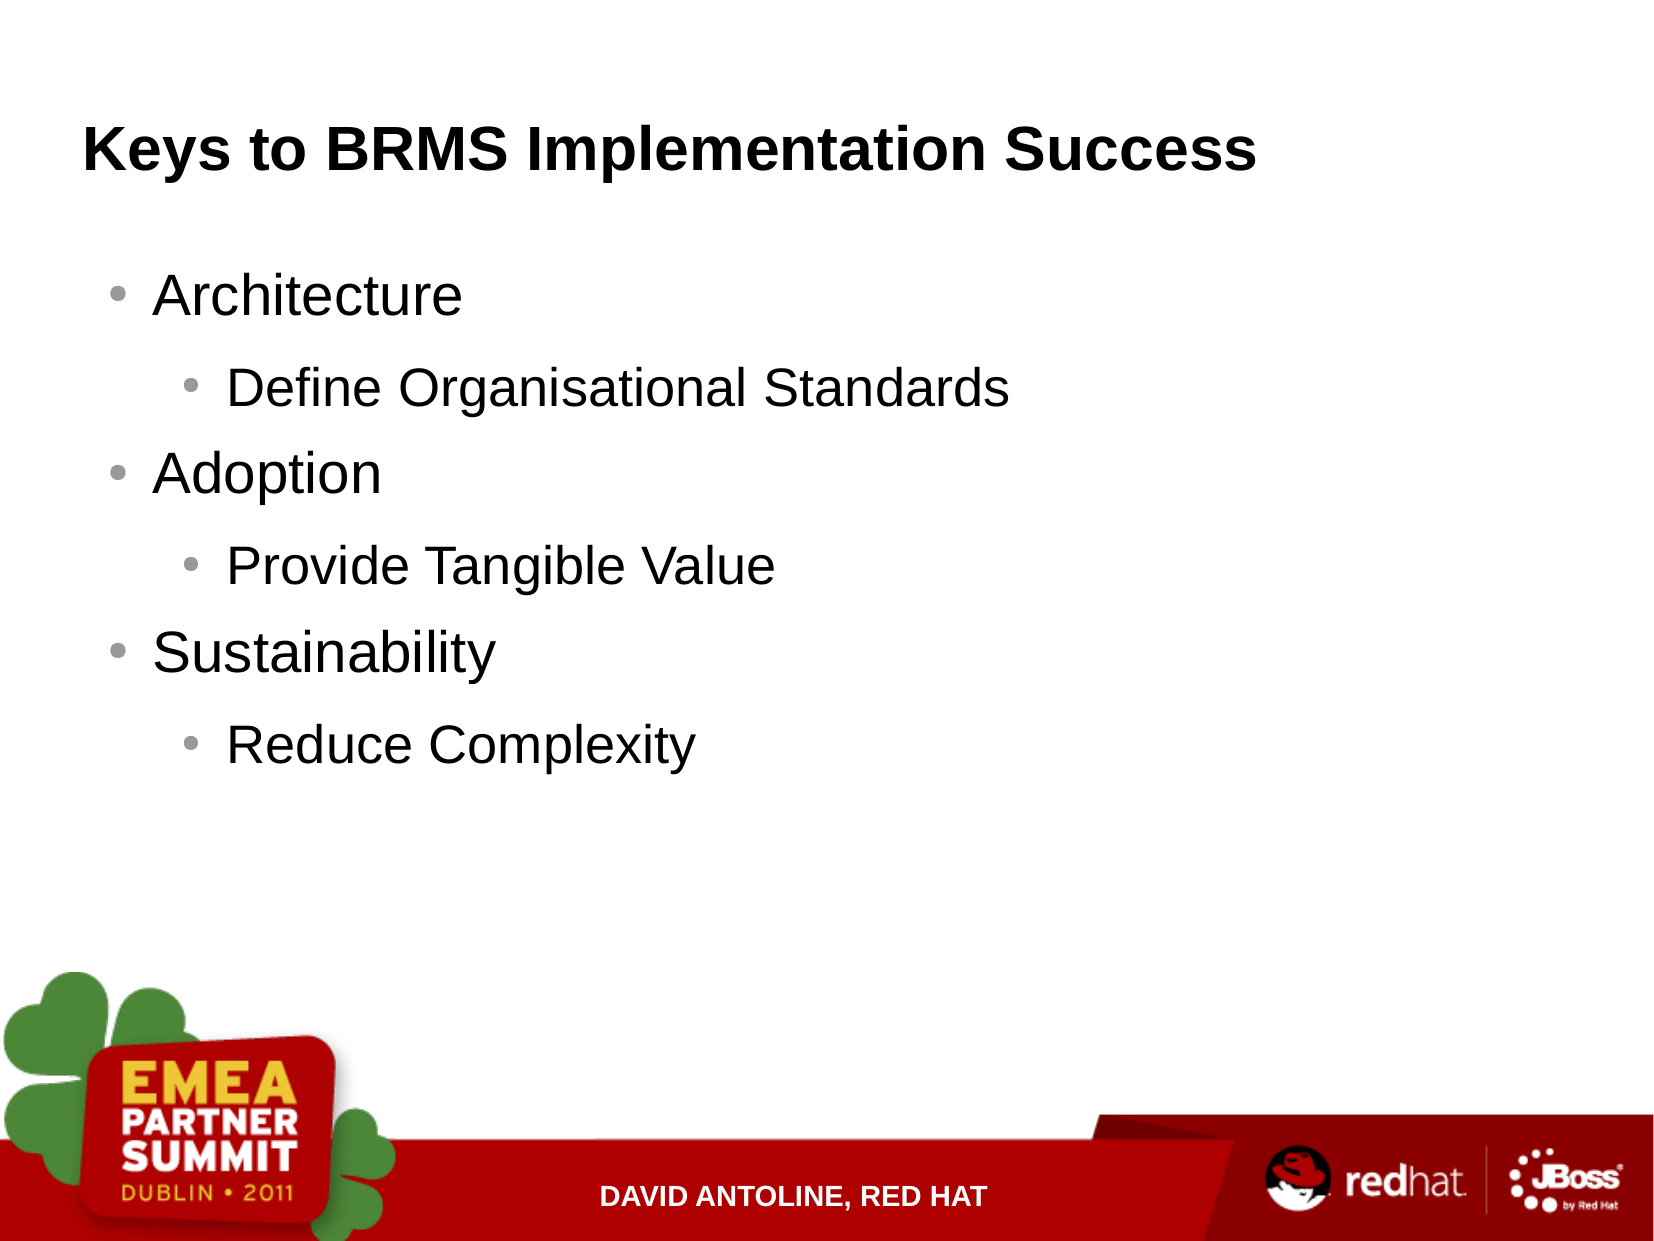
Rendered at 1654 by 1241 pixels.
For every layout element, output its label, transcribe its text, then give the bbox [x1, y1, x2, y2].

list Architecture Define Organisational Standards Adoption Provide Tangible Value Sustainability Reduce Complexity [92, 262, 1581, 1042]
picture [0, 972, 1654, 1241]
title Keys to BRMS Implementation Success [82, 55, 1571, 243]
